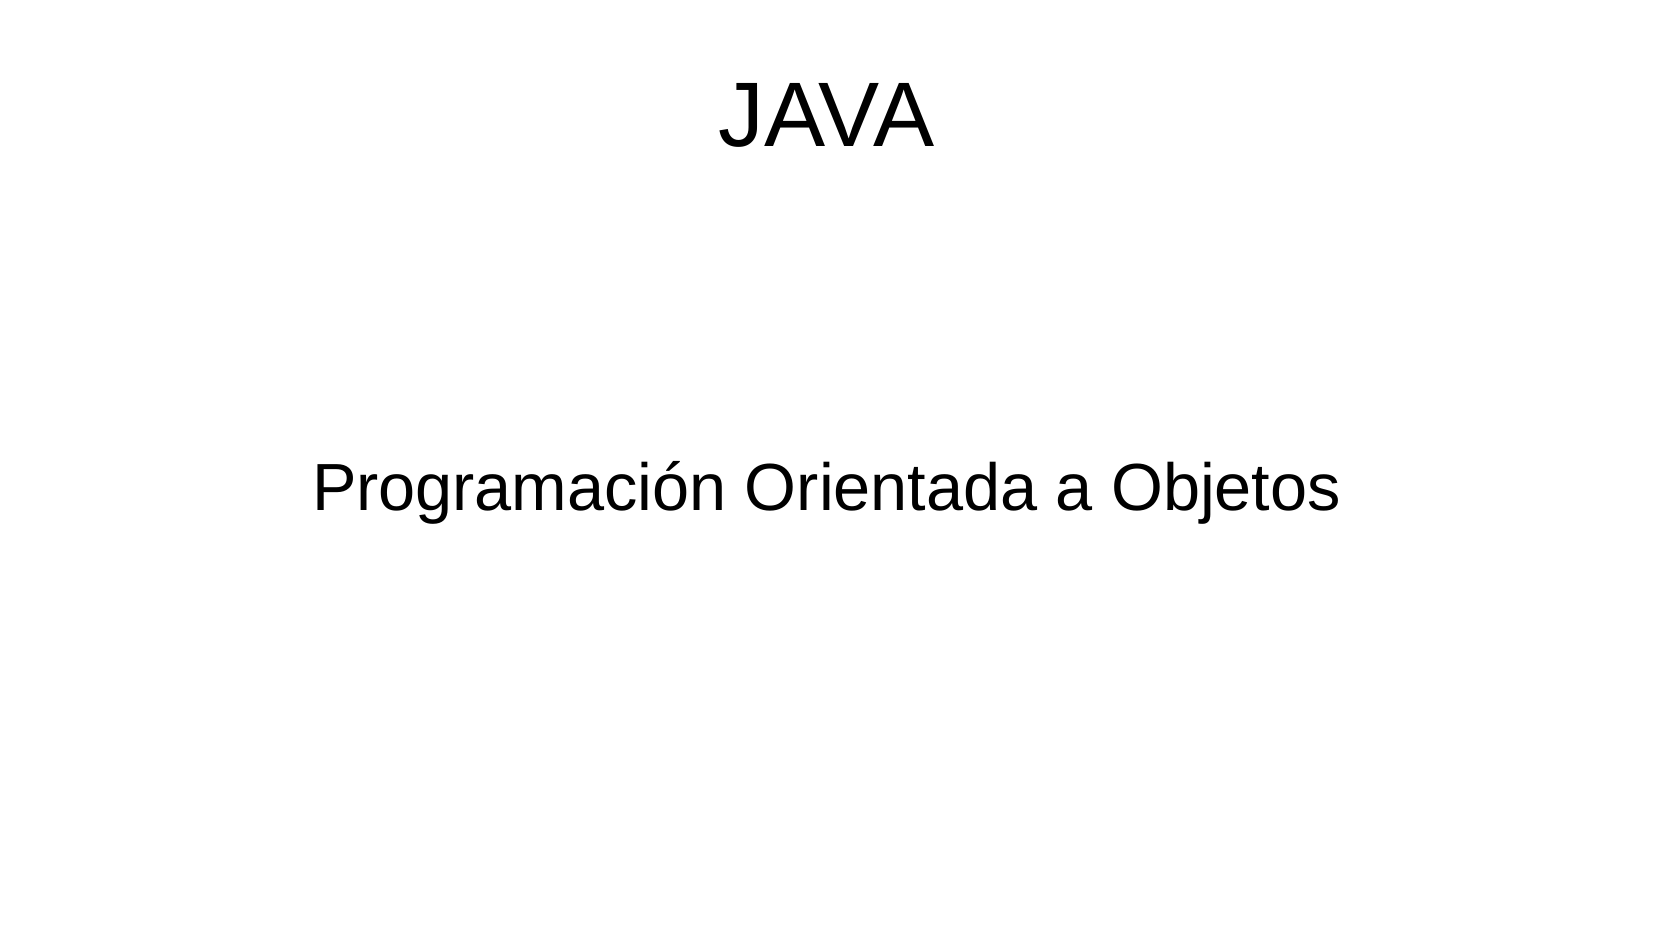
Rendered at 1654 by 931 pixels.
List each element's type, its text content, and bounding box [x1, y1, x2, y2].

subtitle Programación Orientada a Objetos [82, 217, 1571, 758]
title JAVA [82, 37, 1571, 193]
